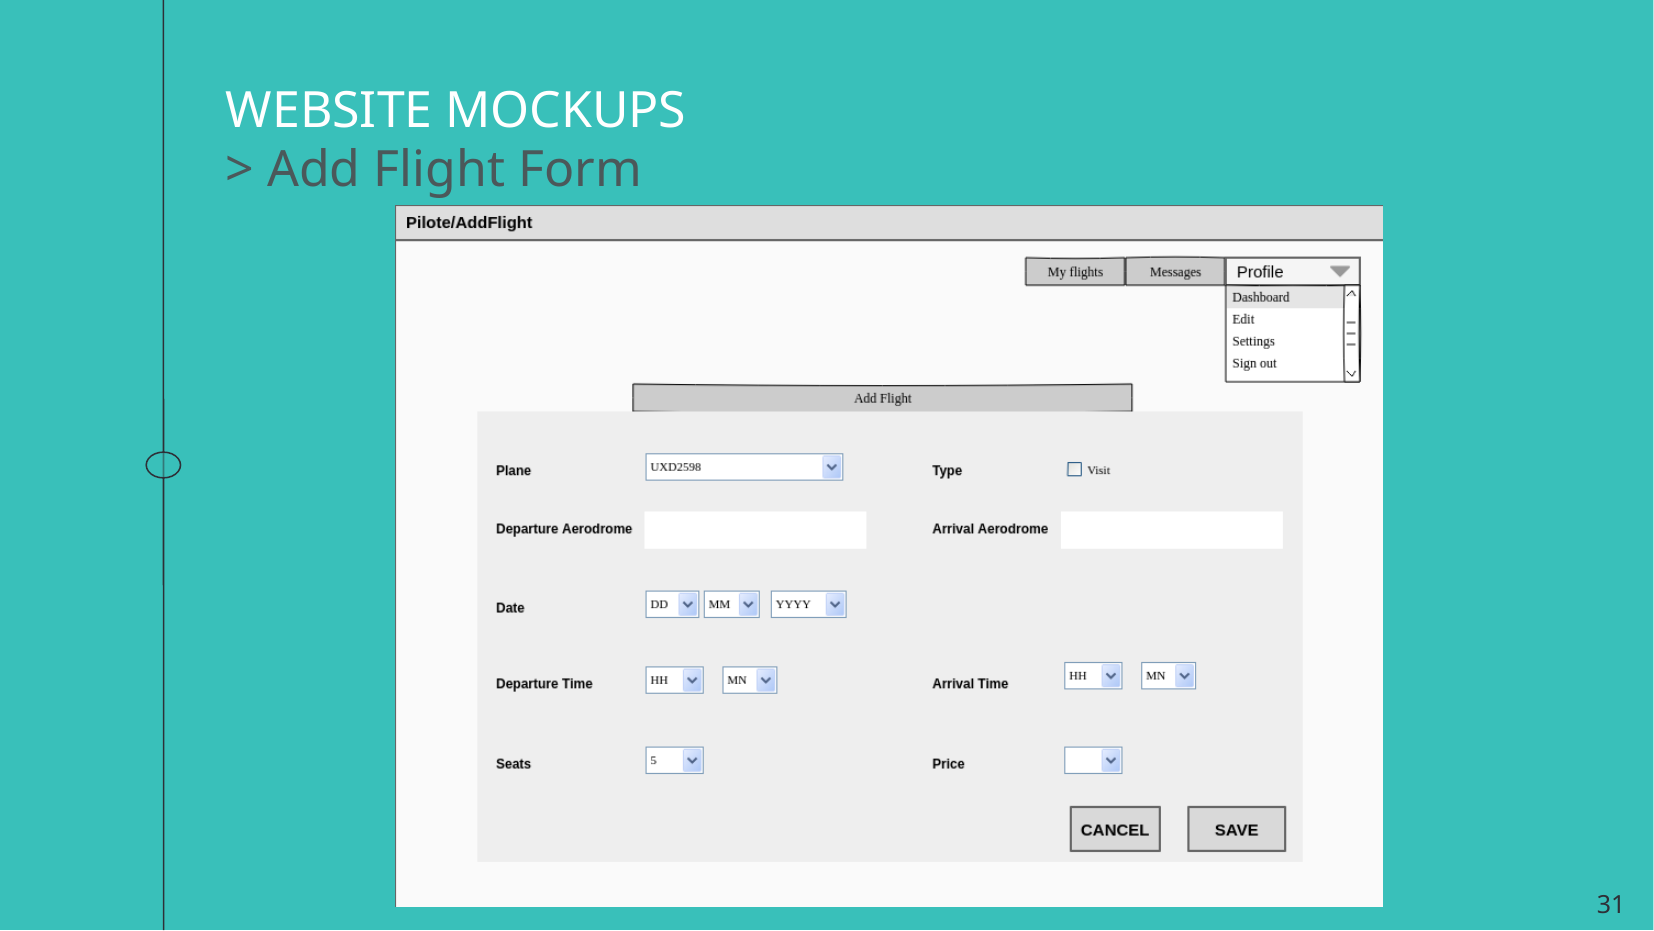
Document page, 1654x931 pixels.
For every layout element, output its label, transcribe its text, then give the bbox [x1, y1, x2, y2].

title WEBSITE MOCKUPS [210, 90, 1451, 153]
slide_number <numéro> [1541, 873, 1641, 931]
title > Add Flight Form [210, 153, 1451, 212]
picture [395, 205, 1383, 907]
